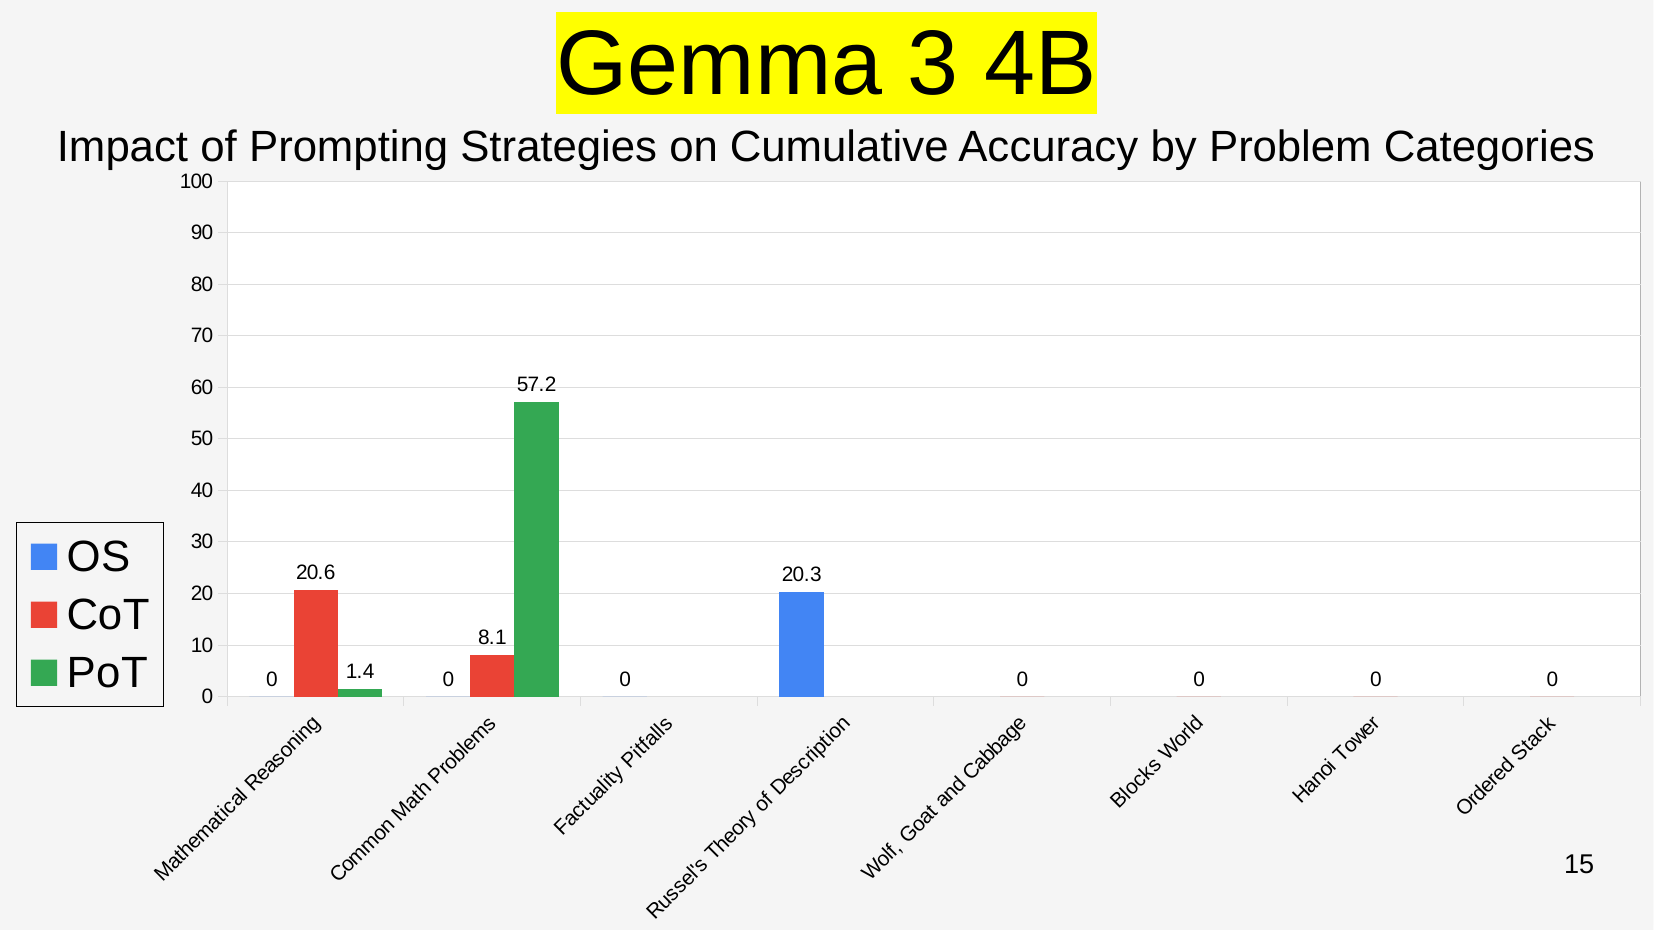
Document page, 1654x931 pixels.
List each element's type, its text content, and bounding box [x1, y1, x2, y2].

chart [2, 177, 1654, 926]
title Gemma 3 4B [82, 0, 1571, 114]
title 15 [1549, 835, 1609, 892]
title Impact of Prompting Strategies on Cumulative Accuracy by Problem Categories [0, 114, 1654, 177]
